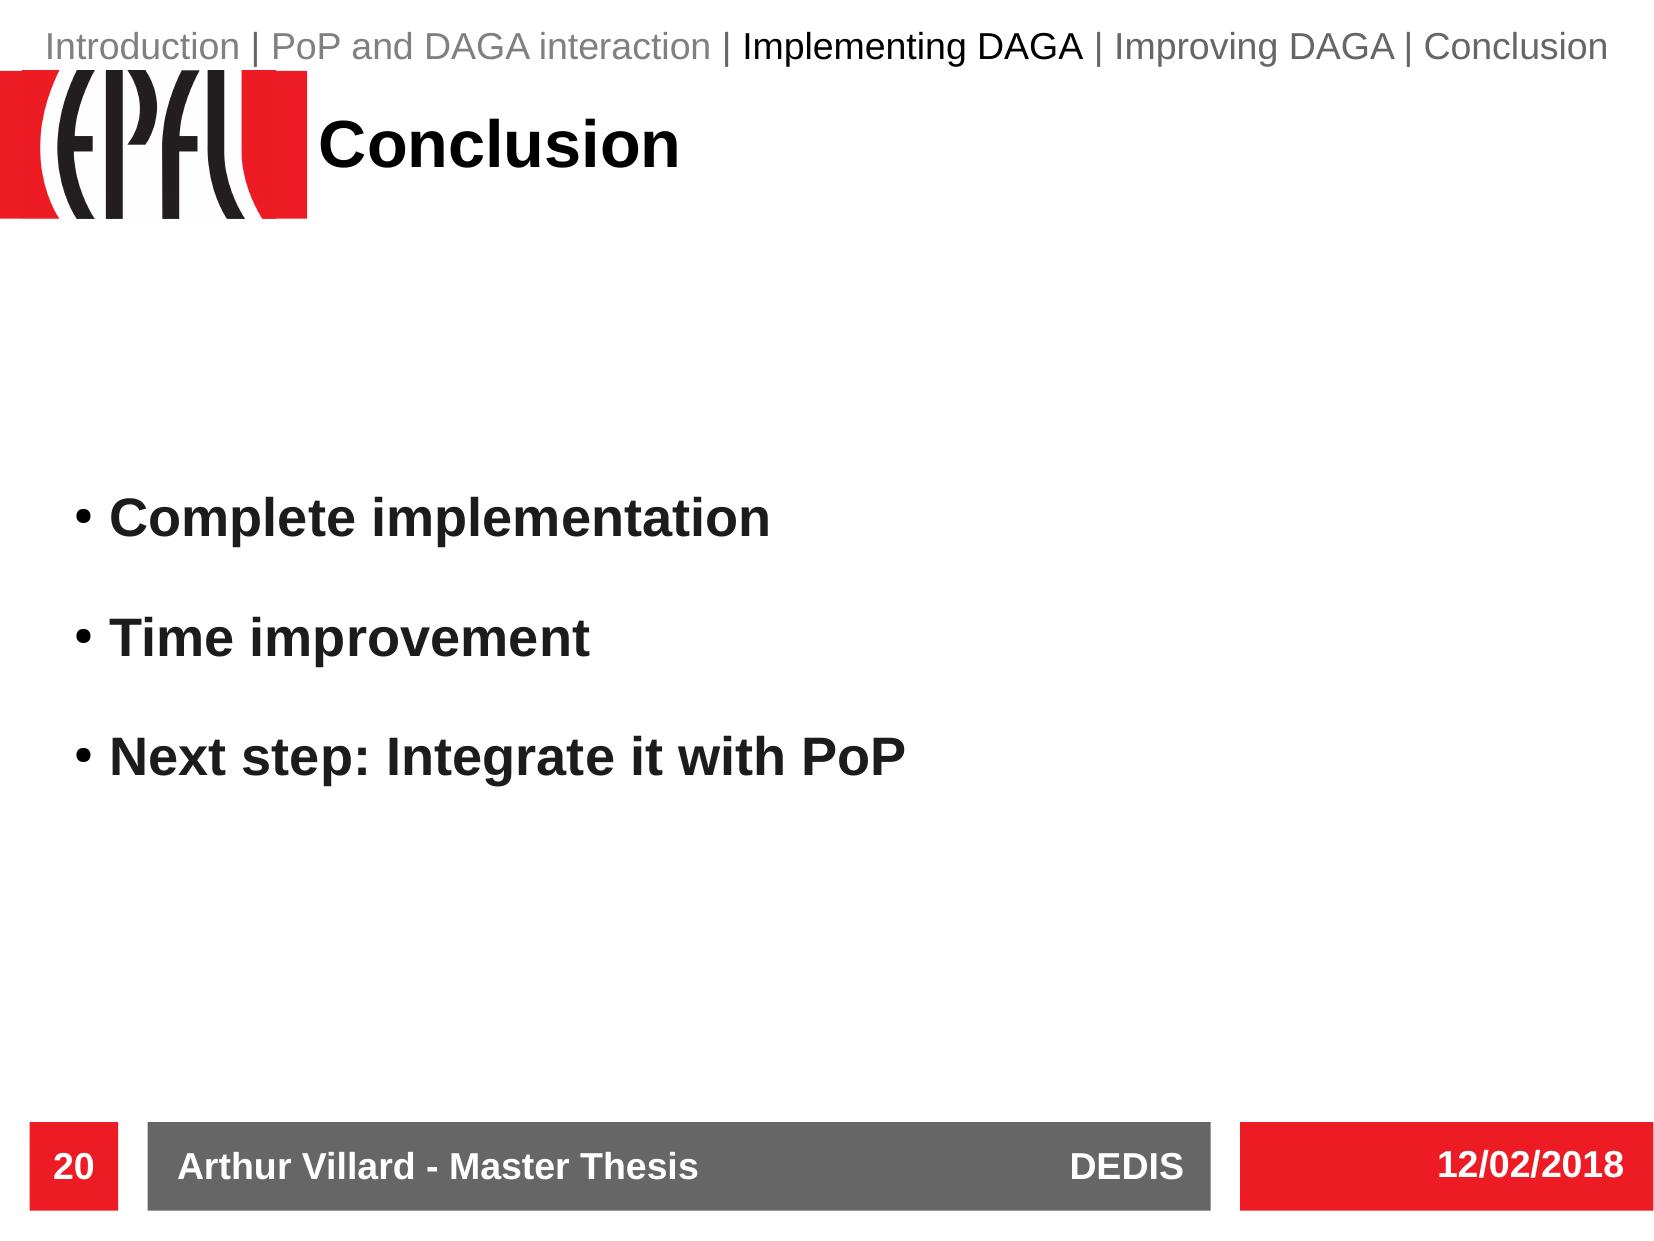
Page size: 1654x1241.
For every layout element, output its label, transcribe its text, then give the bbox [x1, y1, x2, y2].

title Conclusion [318, 77, 1565, 219]
text_box Introduction | PoP and DAGA interaction | Implementing DAGA | Improving DAGA | Conclusion [0, 15, 1654, 77]
picture [22, 77, 276, 219]
list Complete implementation Time improvement Next step: Integrate it with PoP [73, 227, 1580, 1048]
